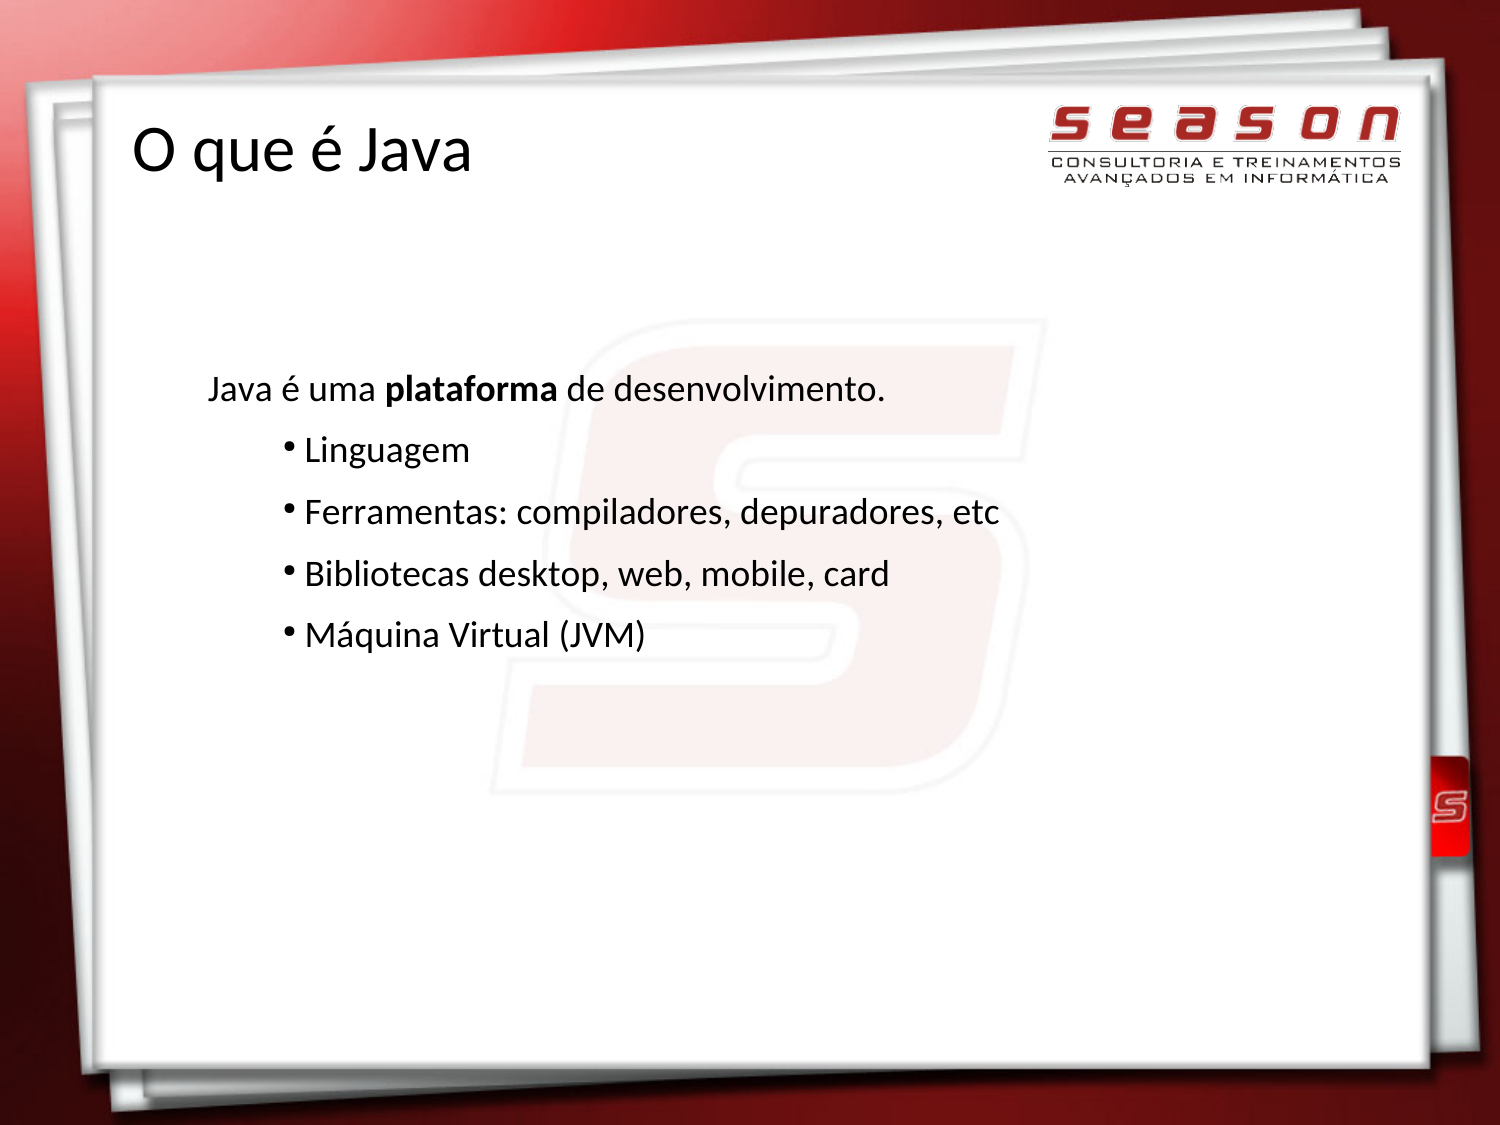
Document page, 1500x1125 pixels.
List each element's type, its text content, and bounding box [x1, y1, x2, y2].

picture [0, 0, 1500, 1125]
title O que é Java [118, 33, 1394, 257]
text_box Java é uma plataforma de desenvolvimento. Linguagem Ferramentas: compiladores, depuradores, etc Bibliotecas desktop, web, mobile, card Máquina Virtual (JVM) [207, 357, 1328, 662]
